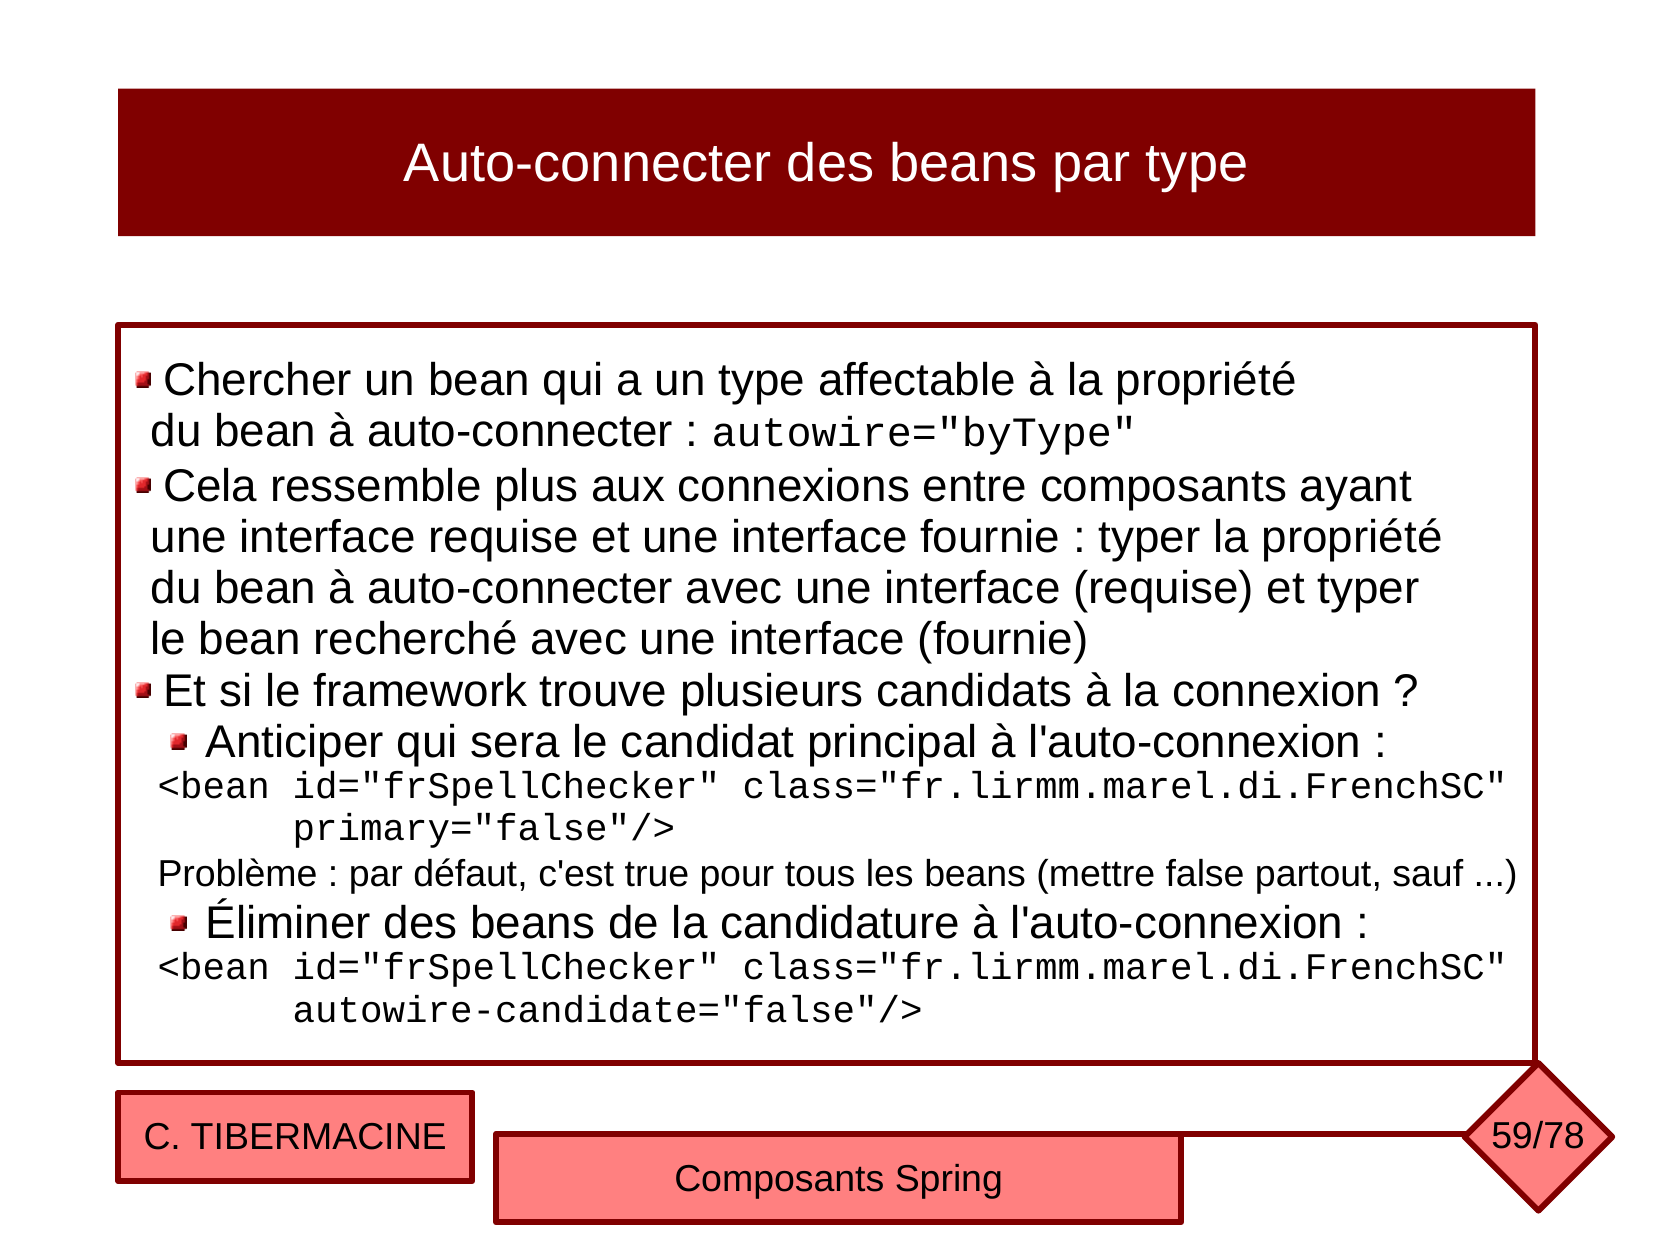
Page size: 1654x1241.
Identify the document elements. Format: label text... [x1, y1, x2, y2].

text_box [1464, 1125, 1476, 1149]
text_box [1494, 1062, 1583, 1107]
text_box Chercher un bean qui a un type affectable à la propriété du bean à auto-connecter : autowire="byType" Cela ressemble plus aux connexions entre composants ayant une interface requise et une interface fournie : typer la propriété du bean à auto-connecter avec une interface (requise) et typer le bean recherché avec une interface (fournie) Et si le framework trouve plusieurs candidats à la connexion ? Anticiper qui sera le candidat principal à l'auto-connexion : <bean id="frSpellChecker" class="fr.lirmm.marel.di.FrenchSC" primary="false"/> Problème : par défaut, c'est true pour tous les beans (mettre false partout, sauf ...) Éliminer des beans de la candidature à l'auto-connexion : <bean id="frSpellChecker" class="fr.lirmm.marel.di.FrenchSC" autowire-candidate="false"/> [118, 324, 1536, 1063]
text_box Composants Spring [496, 1133, 1182, 1223]
picture [170, 733, 187, 750]
picture [135, 371, 151, 388]
picture [170, 915, 187, 931]
picture [135, 682, 151, 698]
text_box <numéro>/78 [1476, 1107, 1613, 1207]
text_box C. TIBERMACINE [118, 1092, 473, 1182]
picture [135, 477, 151, 493]
text_box Auto-connecter des beans par type [118, 88, 1536, 237]
